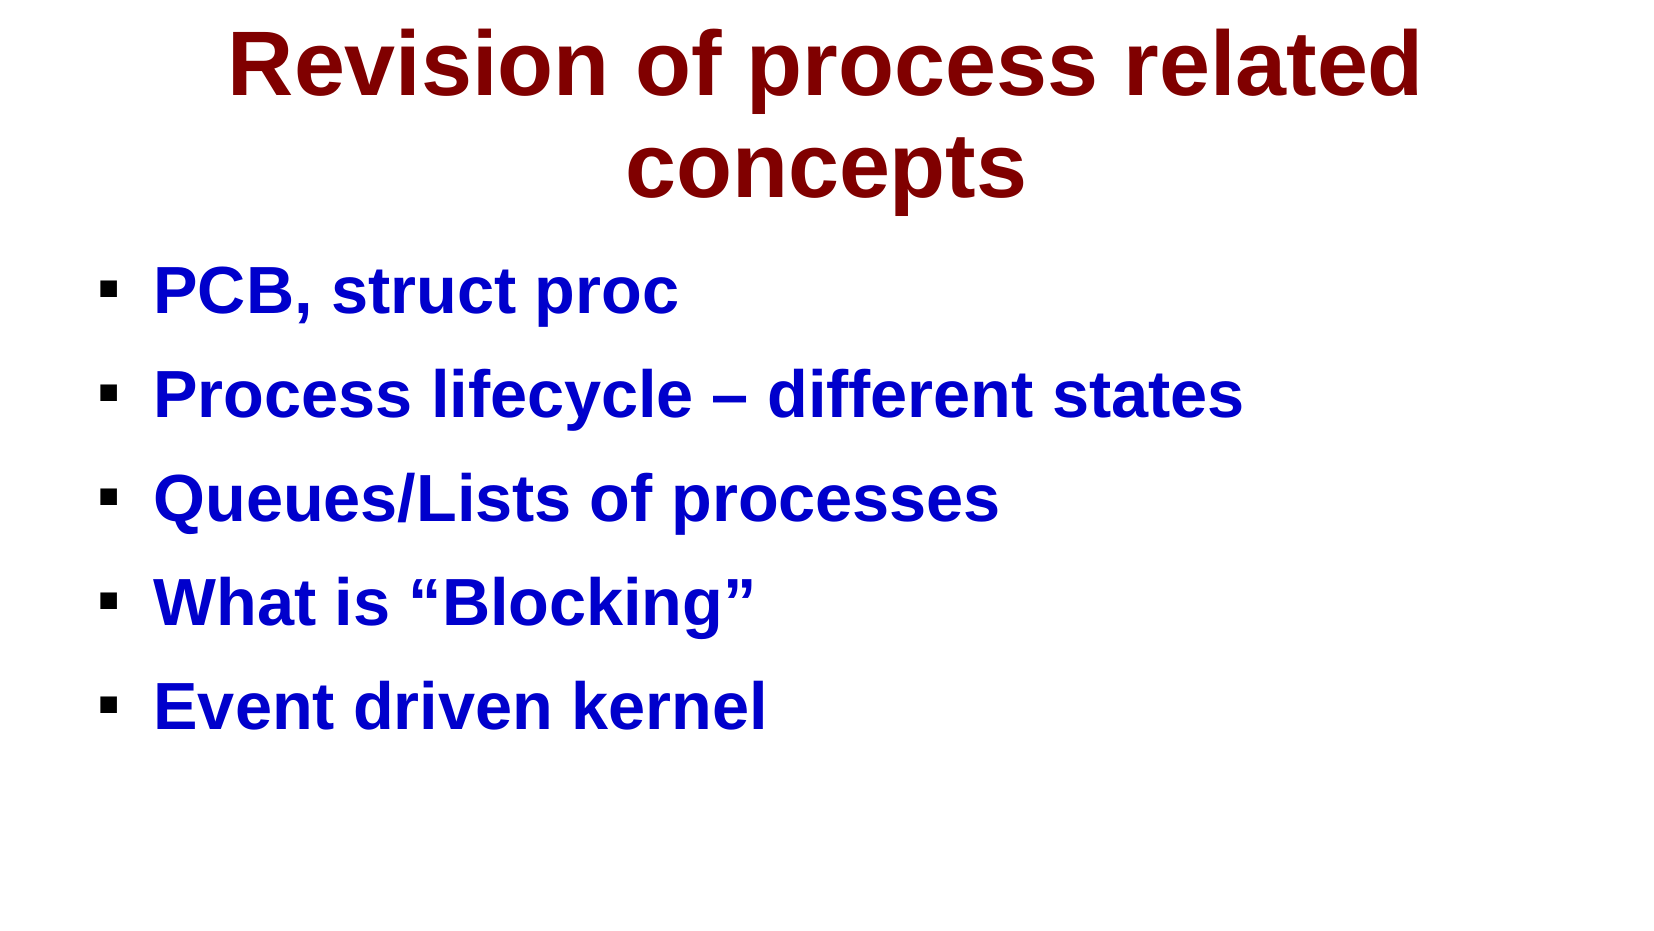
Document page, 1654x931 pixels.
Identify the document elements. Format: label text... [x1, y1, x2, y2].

title Revision of process related concepts [82, 12, 1571, 218]
list PCB, struct proc Process lifecycle – different states Queues/Lists of processes What is “Blocking” Event driven kernel [82, 252, 1571, 793]
